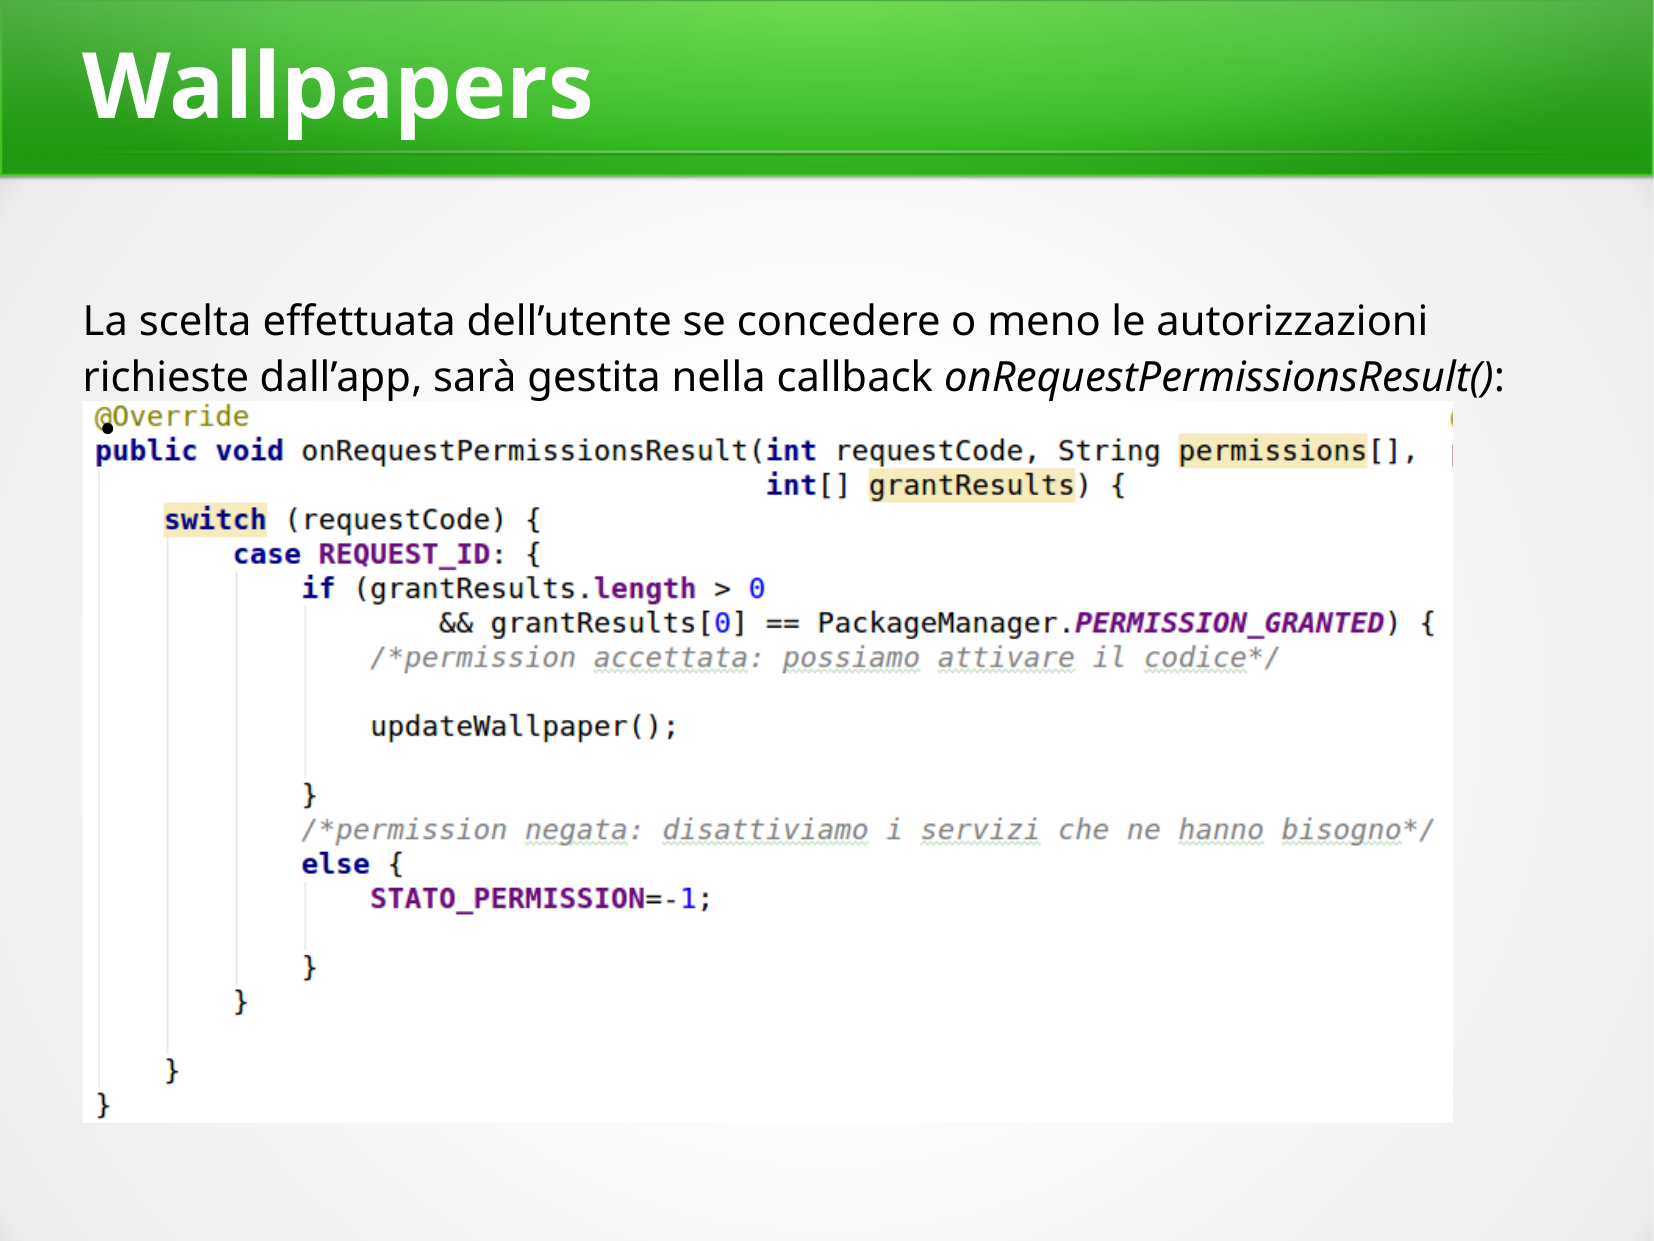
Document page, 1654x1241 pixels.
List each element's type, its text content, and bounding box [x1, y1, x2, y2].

list La scelta effettuata dell’utente se concedere o meno le autorizzazioni richieste dall’app, sarà gestita nella callback onRequestPermissionsResult(): [82, 290, 1571, 401]
title Wallpapers [82, 11, 1571, 154]
list [82, 361, 1595, 1123]
picture [0, 0, 1654, 1241]
